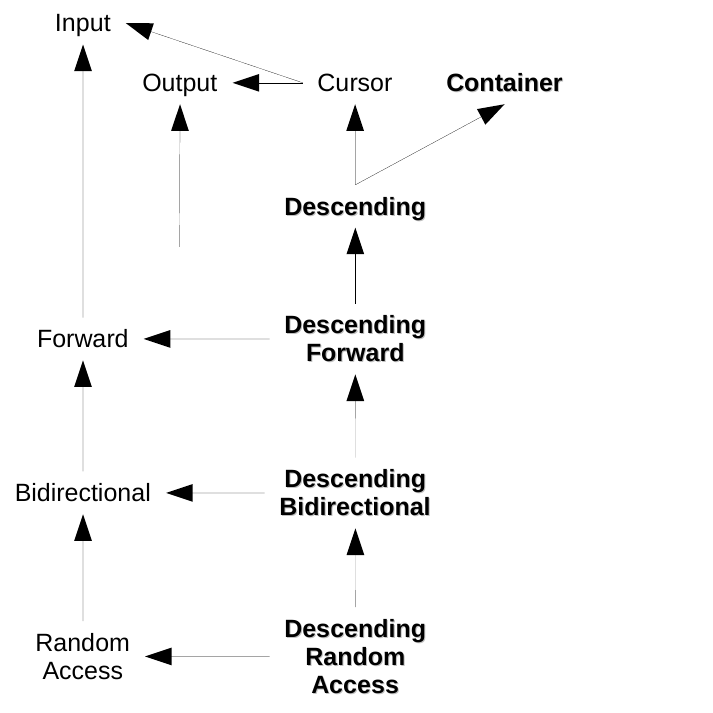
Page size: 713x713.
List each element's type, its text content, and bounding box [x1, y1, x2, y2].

text_box Output [127, 61, 233, 104]
text_box Container [431, 61, 578, 104]
text_box Random Access [20, 621, 145, 692]
text_box Cursor [302, 61, 408, 104]
text_box Bidirectional [0, 471, 166, 515]
text_box Forward [22, 317, 144, 361]
text_box Input [40, 1, 126, 45]
text_box Descending Random Access [269, 607, 441, 706]
text_box Descending Forward [269, 303, 441, 374]
text_box Descending [269, 184, 441, 228]
text_box Descending Bidirectional [264, 457, 446, 528]
